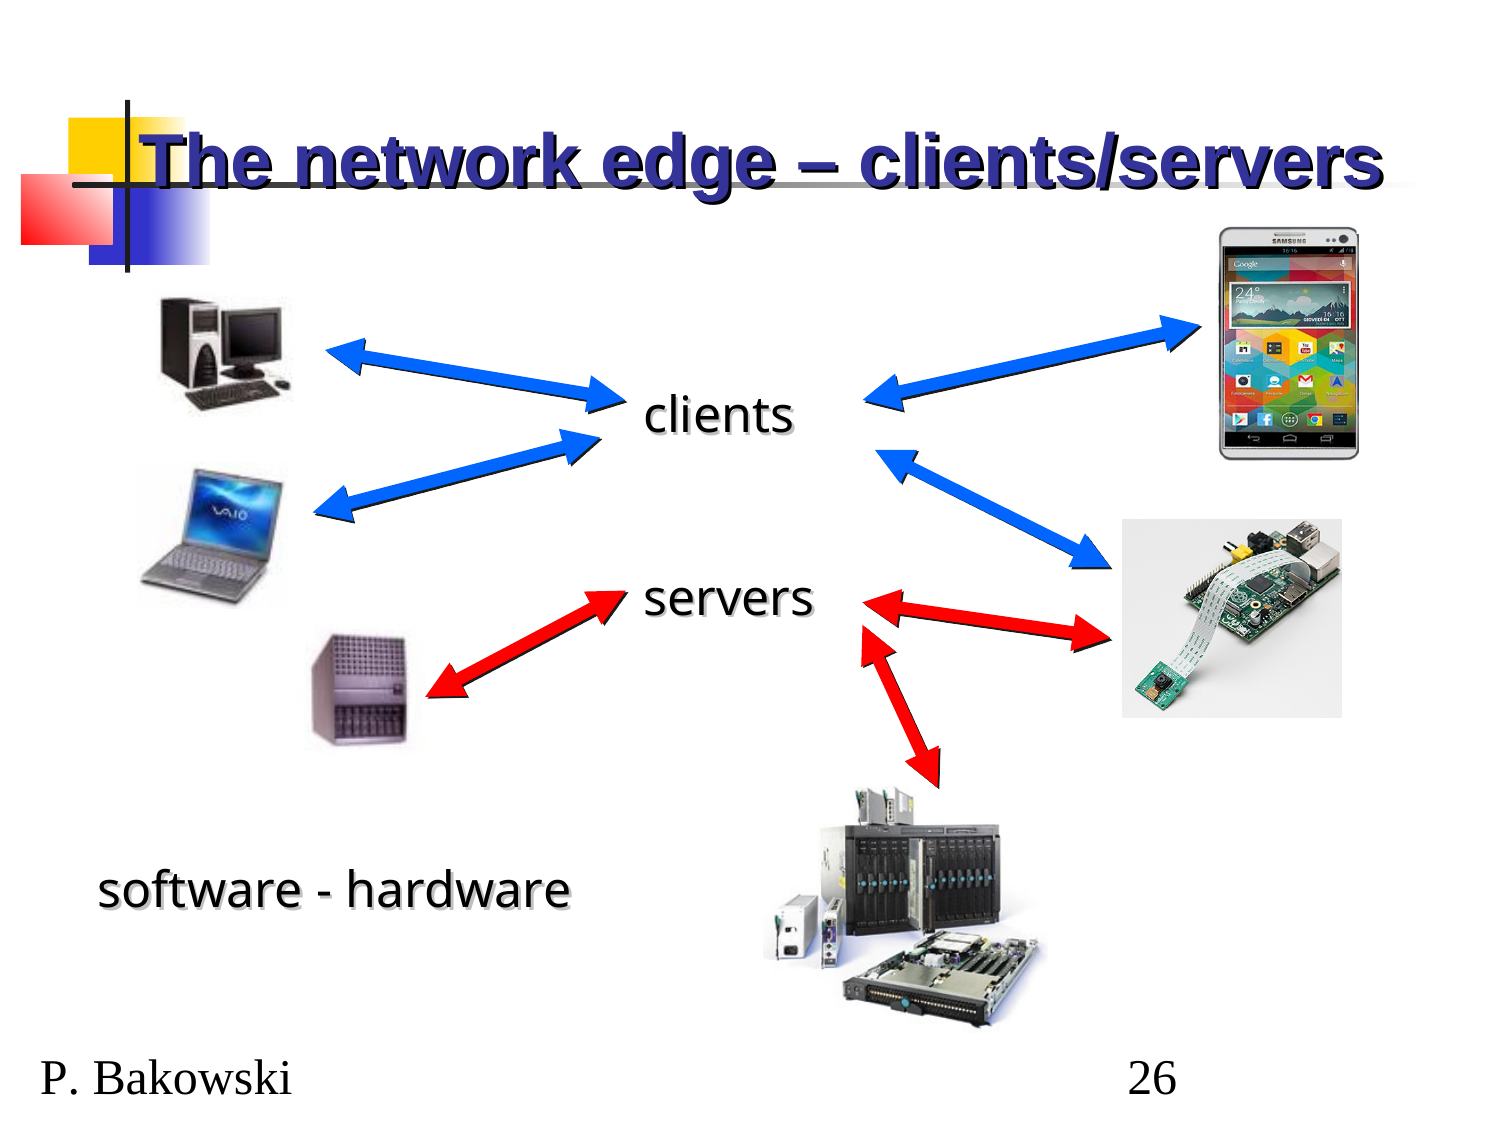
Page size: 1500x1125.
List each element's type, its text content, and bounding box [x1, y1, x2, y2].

title The network edge – clients/servers [123, 103, 1425, 291]
picture [1216, 224, 1359, 461]
picture [150, 287, 295, 417]
picture [295, 622, 426, 756]
picture [762, 774, 1050, 1042]
text_box software - hardware [82, 850, 721, 926]
text_box clients servers [576, 374, 902, 633]
picture [137, 462, 288, 609]
picture [1122, 519, 1342, 718]
